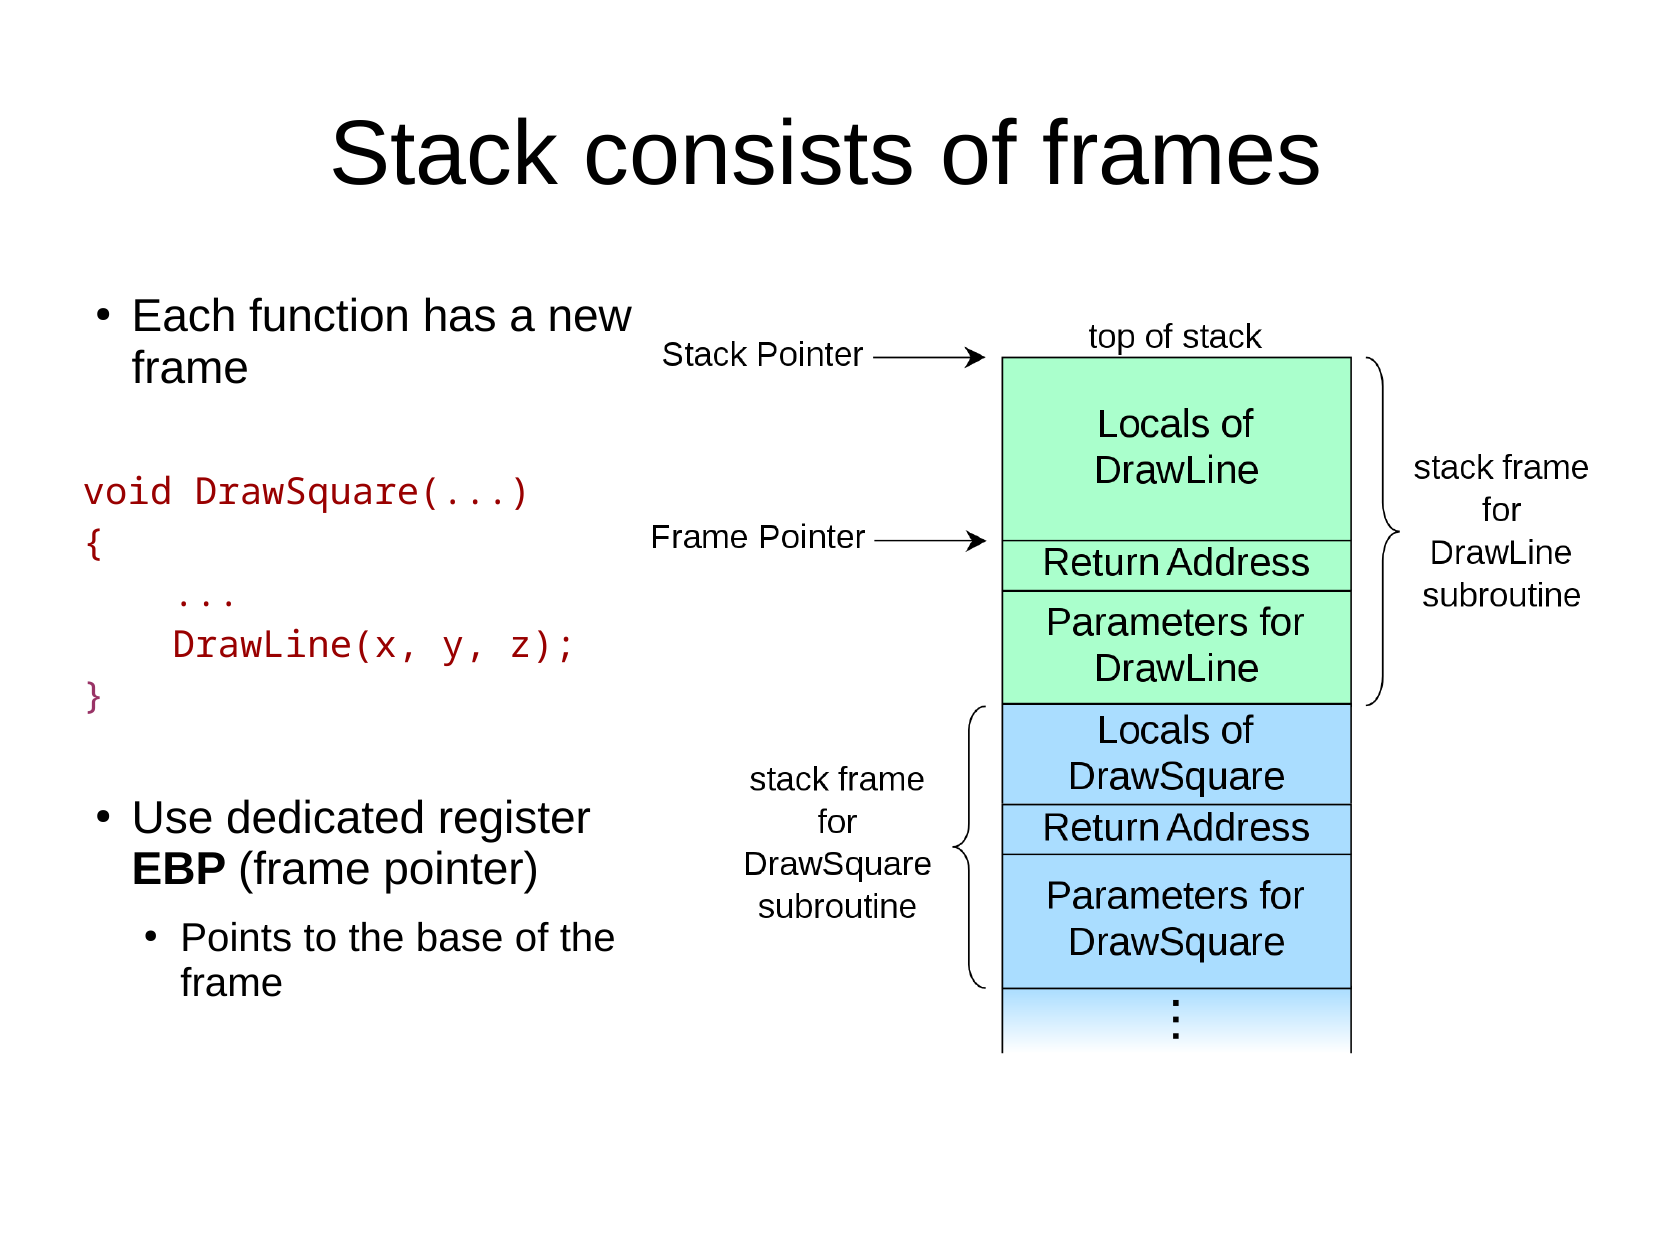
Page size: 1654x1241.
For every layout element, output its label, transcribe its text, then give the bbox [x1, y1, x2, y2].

picture [642, 295, 1613, 1088]
list Each function has a new frame void DrawSquare(...) { ... DrawLine(x, y, z); } Use dedicated register EBP (frame pointer) Points to the base of the frame [82, 290, 638, 1010]
title Stack consists of frames [82, 49, 1571, 257]
